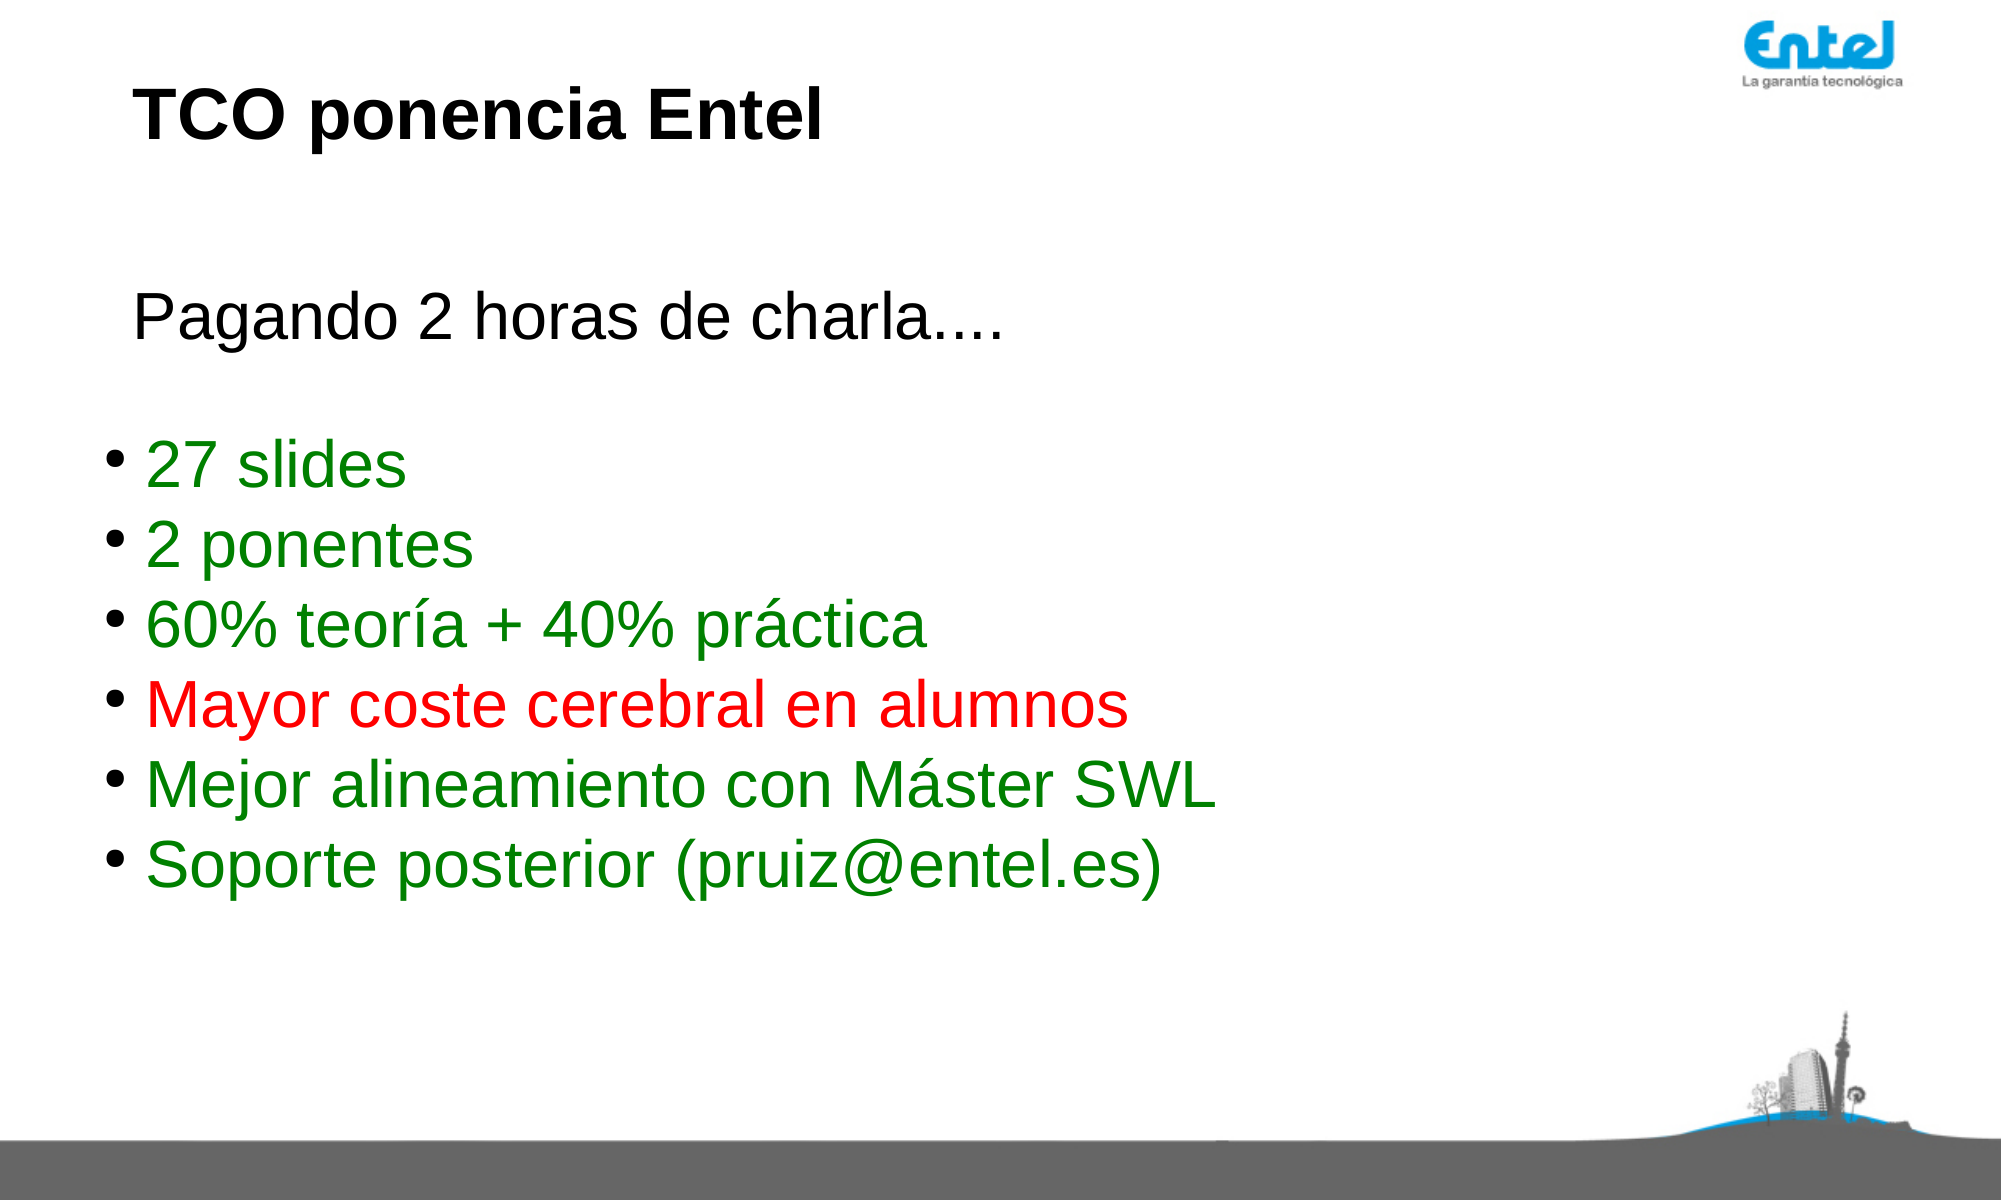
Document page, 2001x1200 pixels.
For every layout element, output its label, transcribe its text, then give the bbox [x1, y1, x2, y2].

picture [0, 0, 2001, 1200]
text_box TCO ponencia Entel [118, 59, 1123, 162]
text_box 27 slides 2 ponentes 60% teoría + 40% práctica Mayor coste cerebral en alumnos Mejor alineamiento con Máster SWL Soporte posterior (pruiz@entel.es) [88, 413, 1300, 908]
text_box Pagando 2 horas de charla.... [118, 265, 1241, 361]
